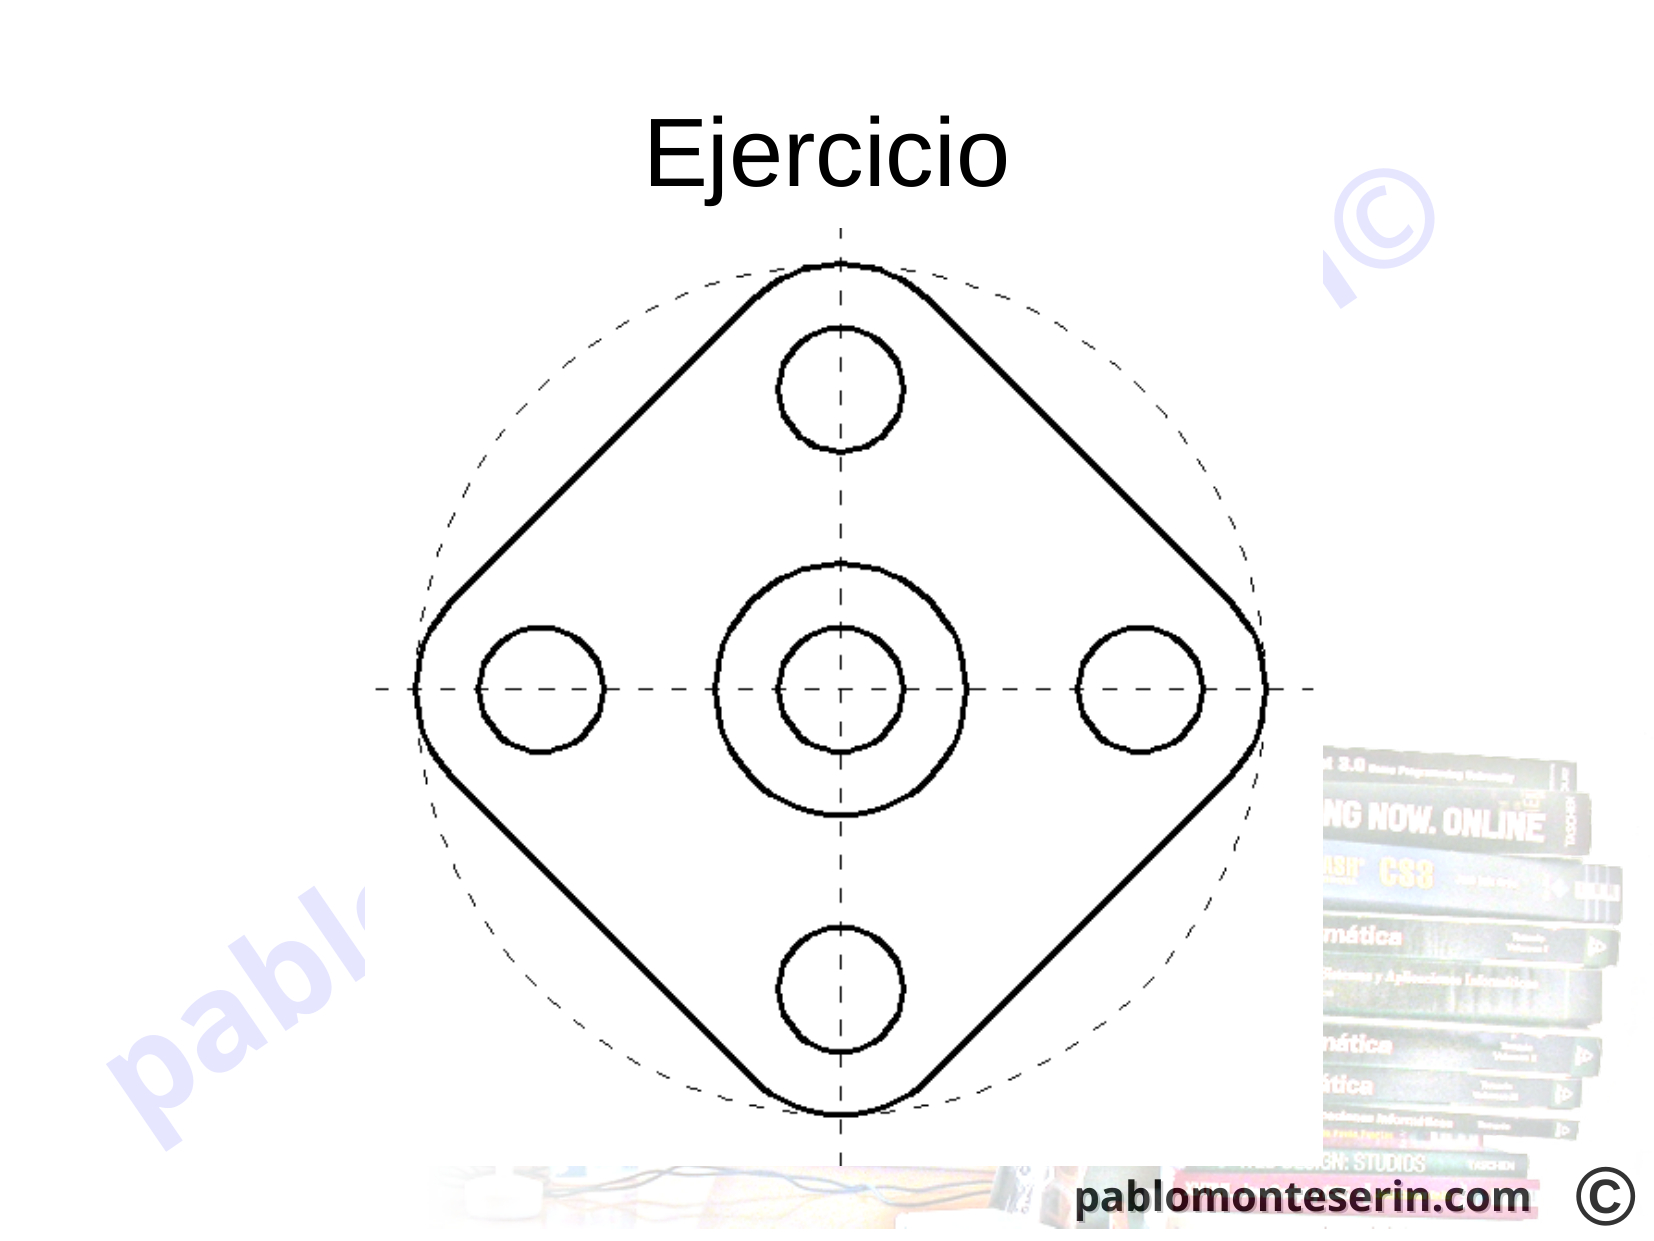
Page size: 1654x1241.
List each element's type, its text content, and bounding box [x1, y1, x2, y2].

picture [365, 228, 1654, 1229]
title Ejercicio [82, 49, 1571, 257]
